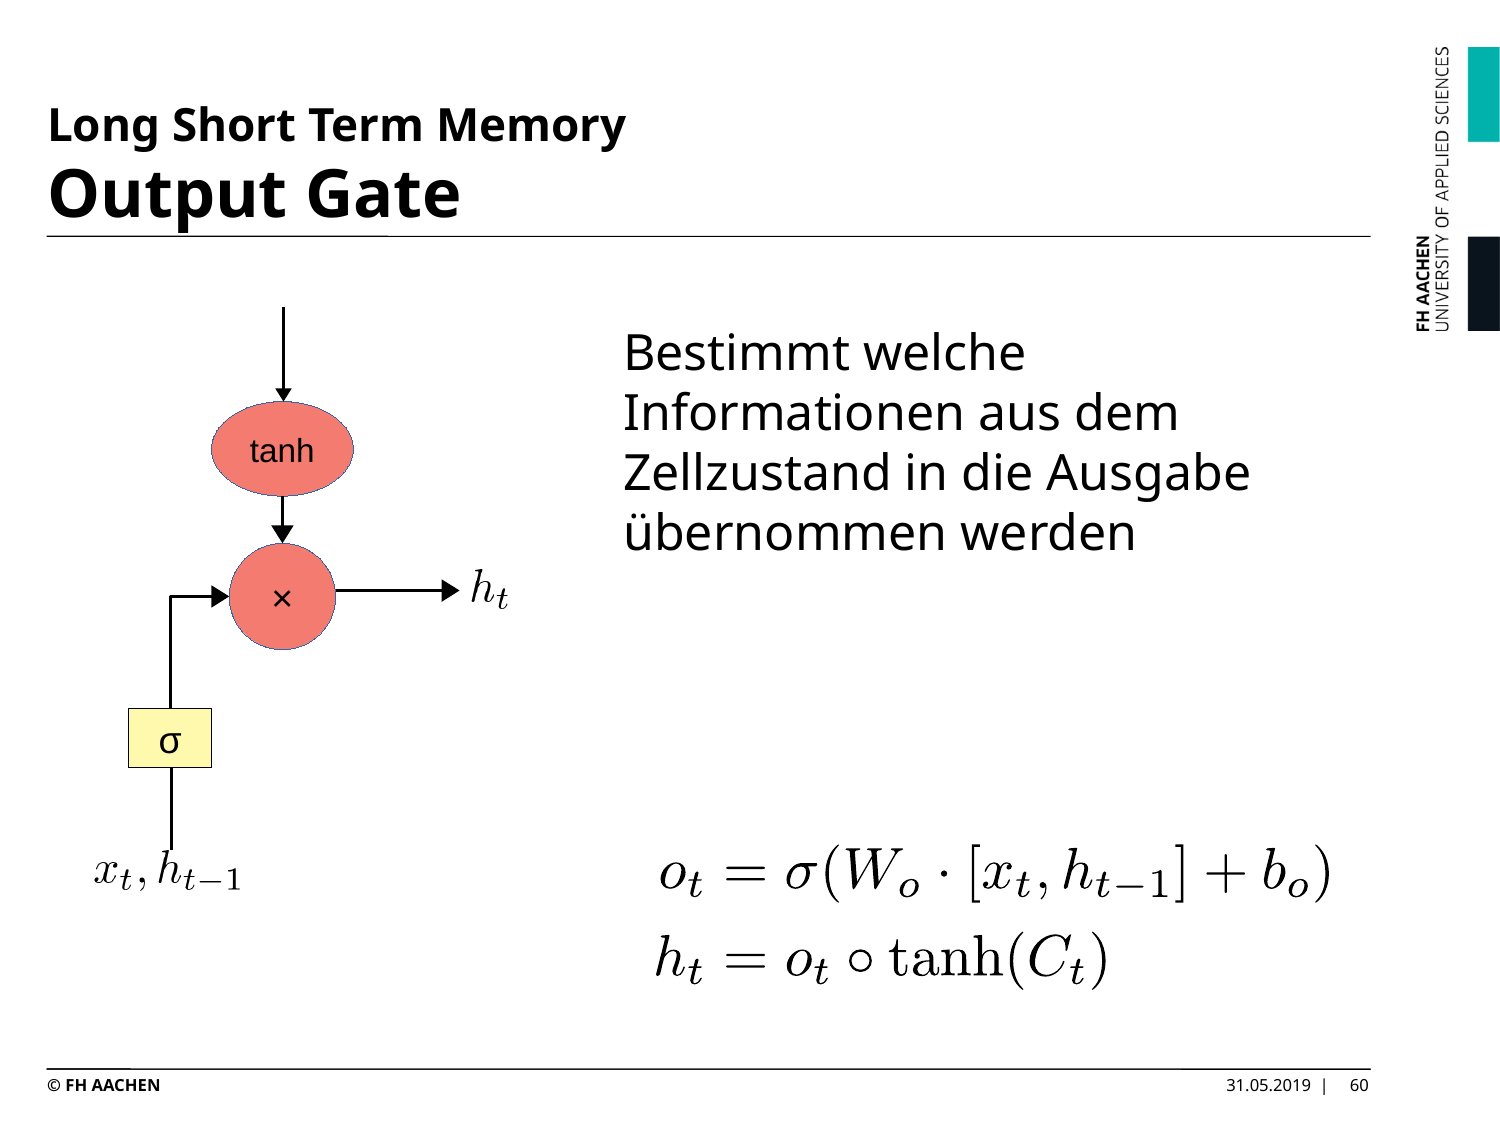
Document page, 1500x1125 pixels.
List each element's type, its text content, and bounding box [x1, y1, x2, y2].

text_box σ [128, 708, 212, 768]
picture [1404, 47, 1500, 331]
text_box × [229, 543, 336, 650]
text_box tanh [211, 401, 354, 497]
title Long Short Term Memory Output Gate [47, 95, 1371, 231]
text_box [652, 844, 1335, 990]
picture [471, 569, 508, 609]
picture [94, 850, 240, 891]
list Bestimmt welche Informationen aus dem Zellzustand in die Ausgabe übernommen werden [566, 320, 1371, 573]
